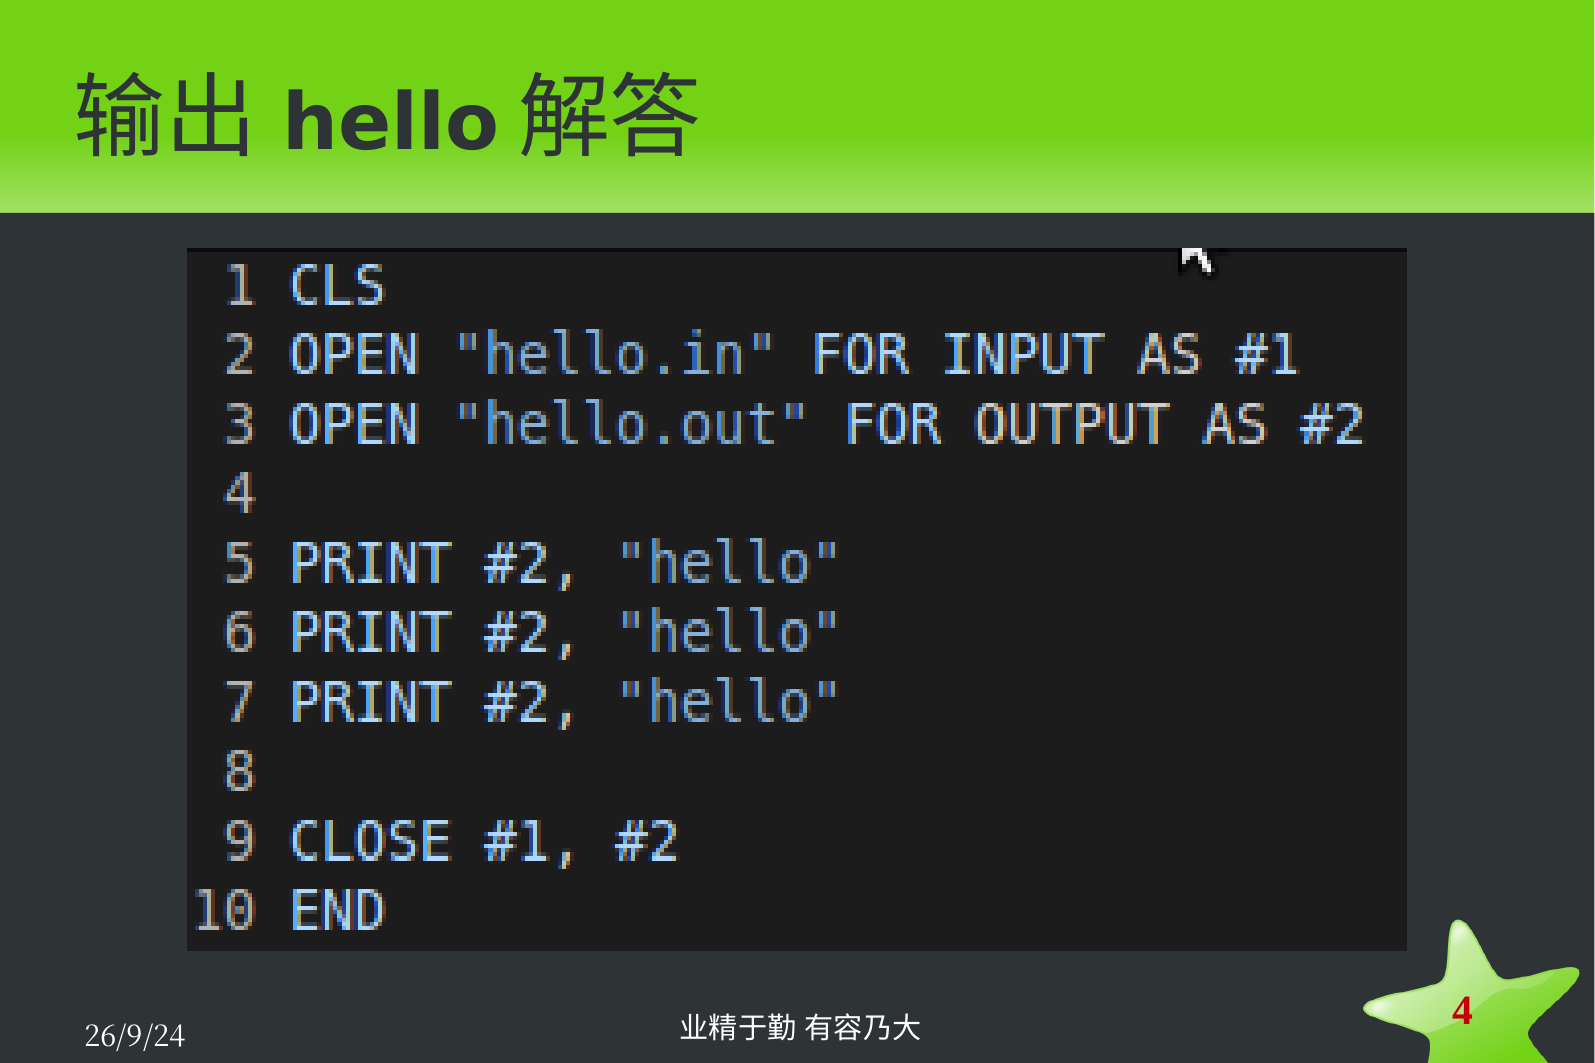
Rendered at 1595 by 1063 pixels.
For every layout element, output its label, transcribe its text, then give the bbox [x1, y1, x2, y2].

title 输出hello解答 [74, 25, 1510, 203]
picture [0, 0, 1595, 1063]
